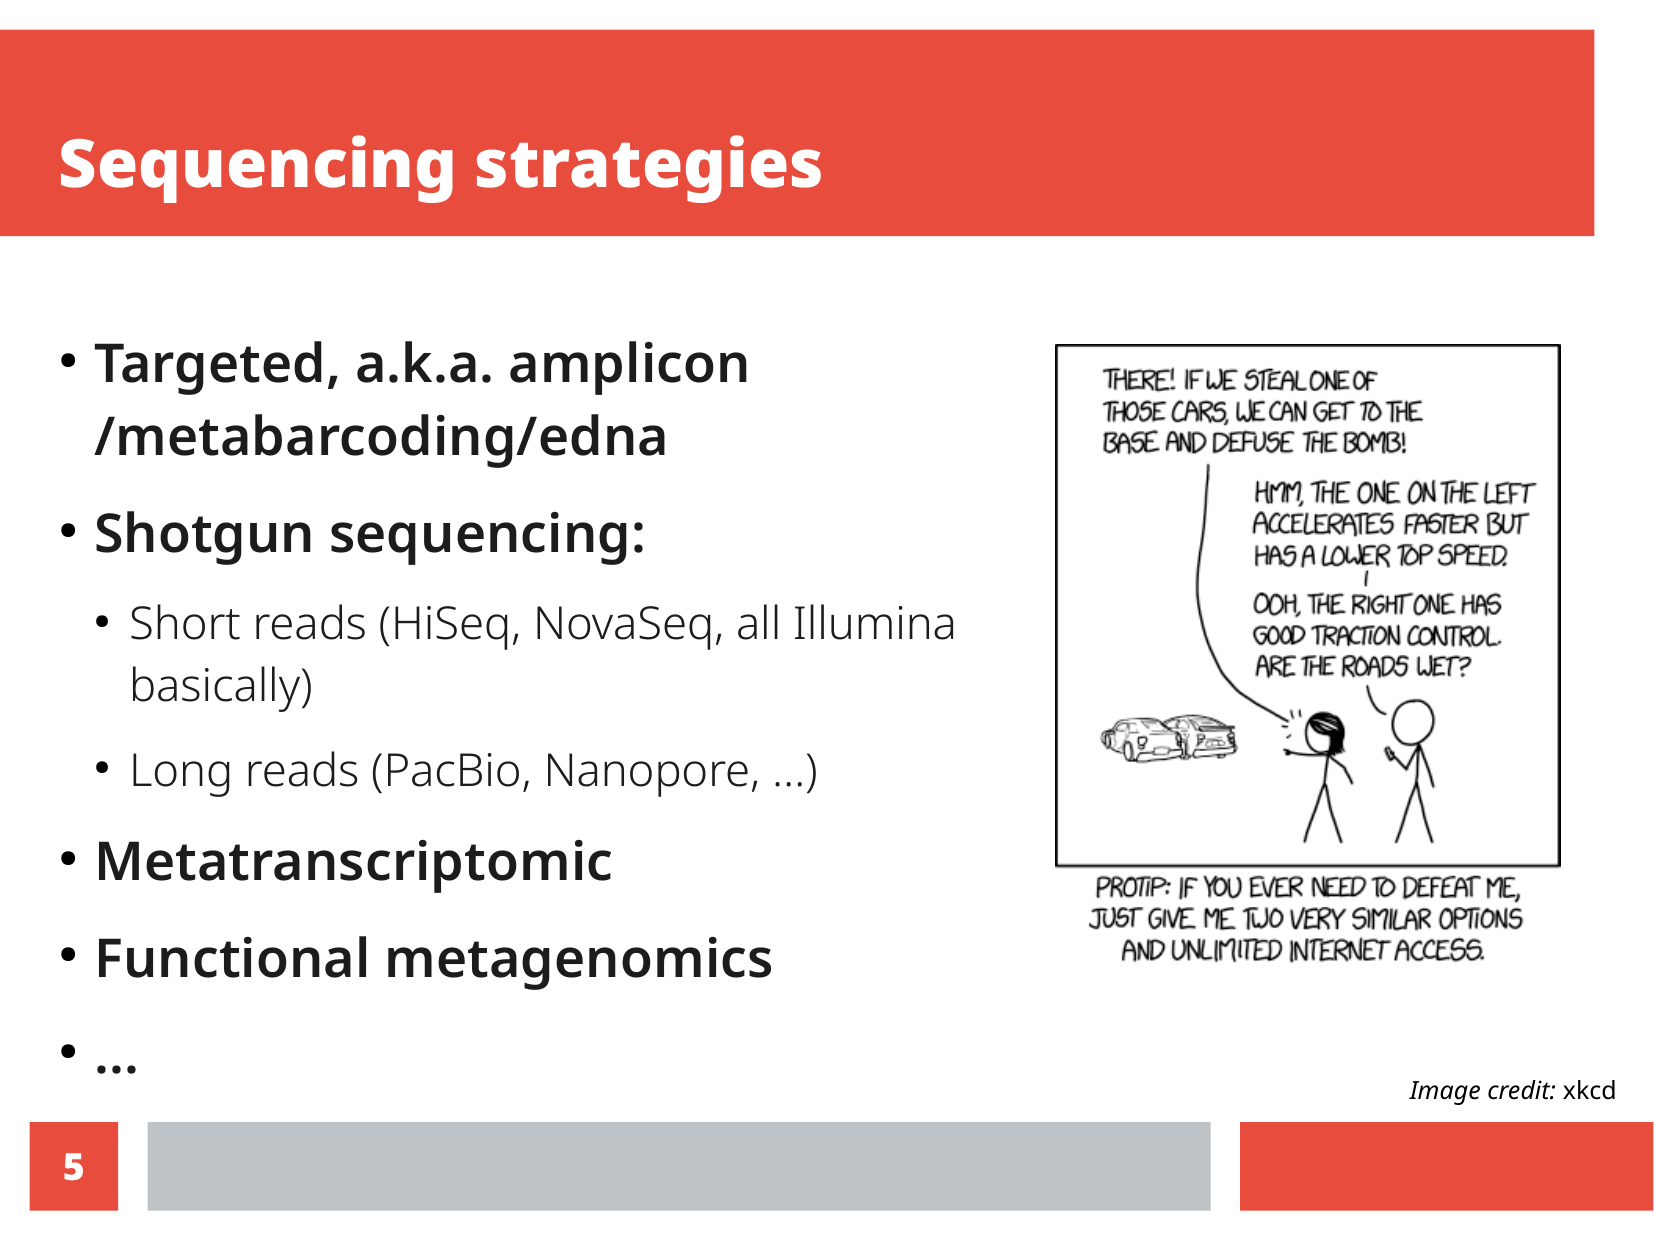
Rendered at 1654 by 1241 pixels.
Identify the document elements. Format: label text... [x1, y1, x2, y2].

list Targeted, a.k.a. amplicon /metabarcoding/edna Shotgun sequencing: Short reads (HiSeq, NovaSeq, all Illumina basically) Long reads (PacBio, Nanopore, …) Metatranscriptomic Functional metagenomics ... [59, 324, 1051, 1093]
picture [1055, 344, 1561, 967]
title Sequencing strategies [59, 59, 1595, 207]
text_box Image credit: xkcd [1395, 1065, 1651, 1114]
